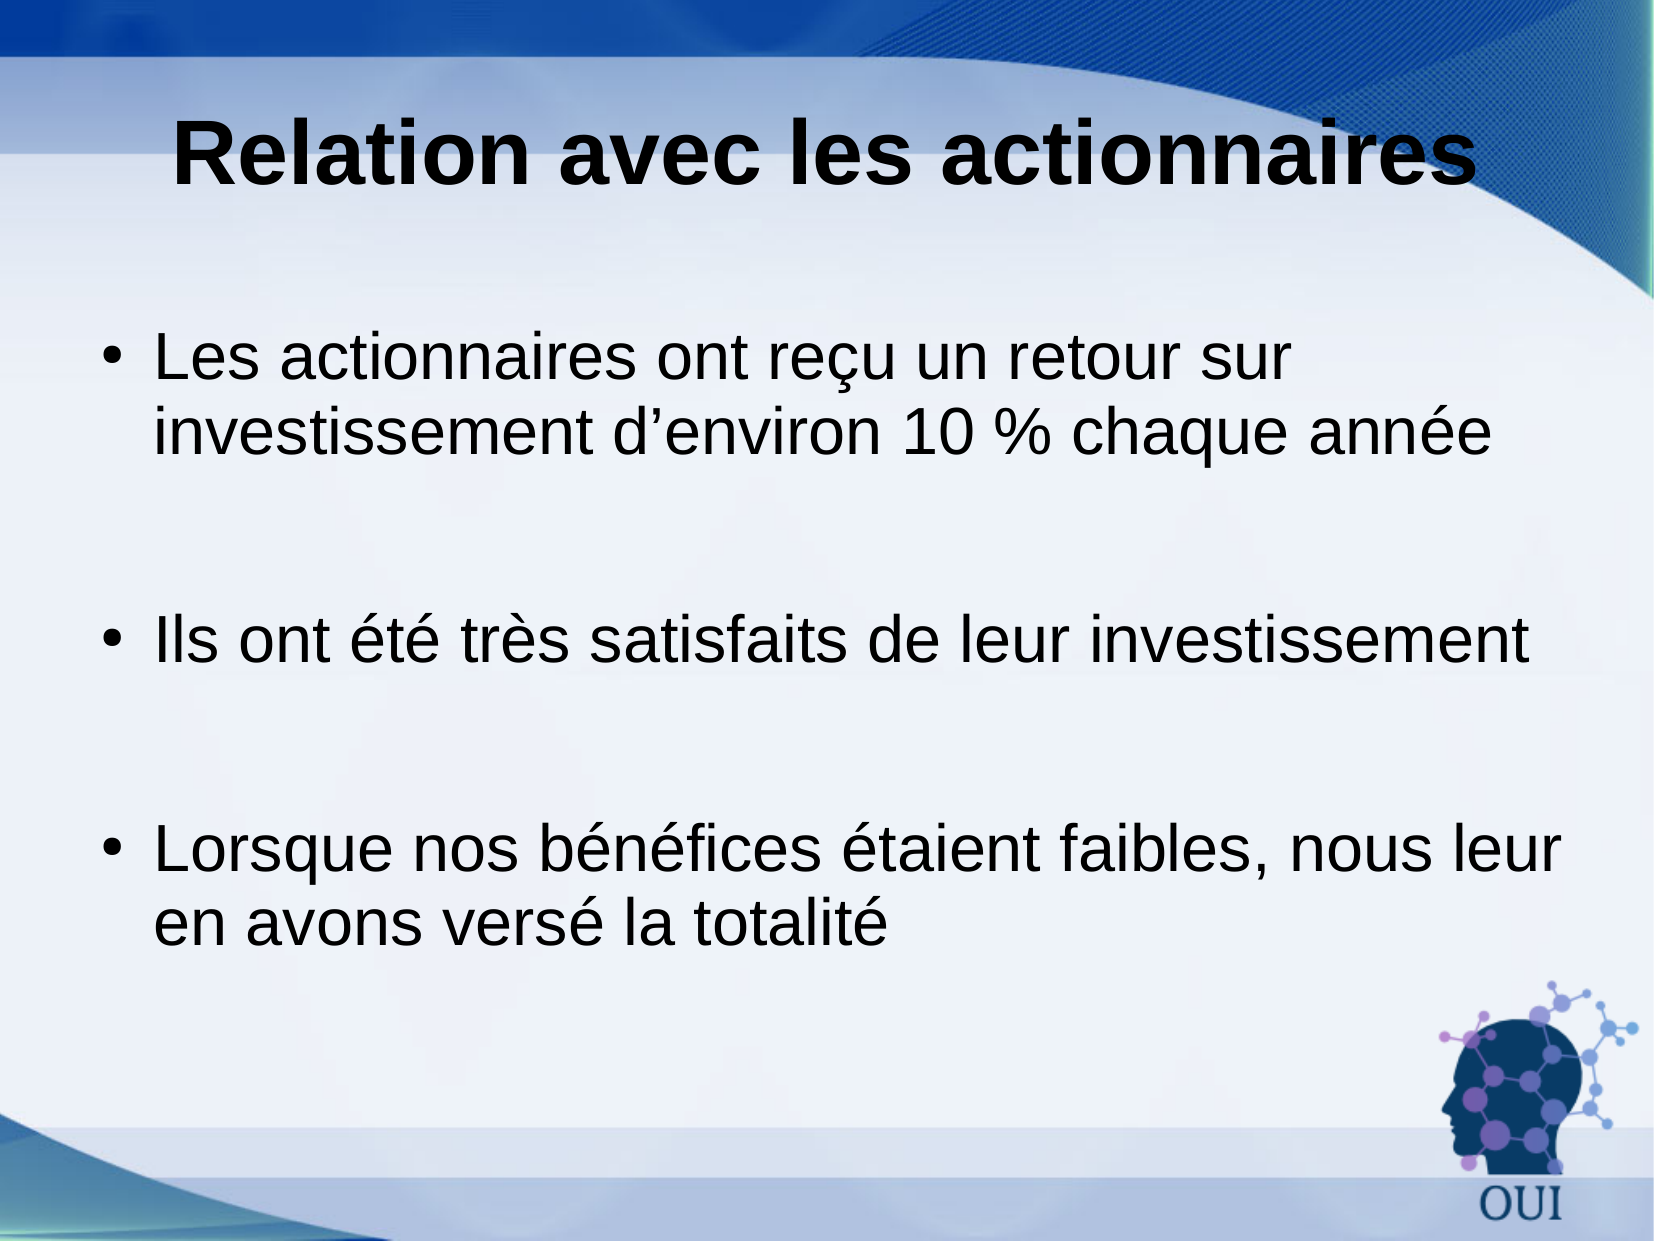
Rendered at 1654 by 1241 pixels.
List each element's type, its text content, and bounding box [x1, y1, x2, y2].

list Les actionnaires ont reçu un retour sur investissement d’environ 10 % chaque année Ils ont été très satisfaits de leur investissement Lorsque nos bénéfices étaient faibles, nous leur en avons versé la totalité [82, 318, 1571, 1039]
picture [0, 0, 1654, 1241]
title Relation avec les actionnaires [82, 49, 1571, 257]
